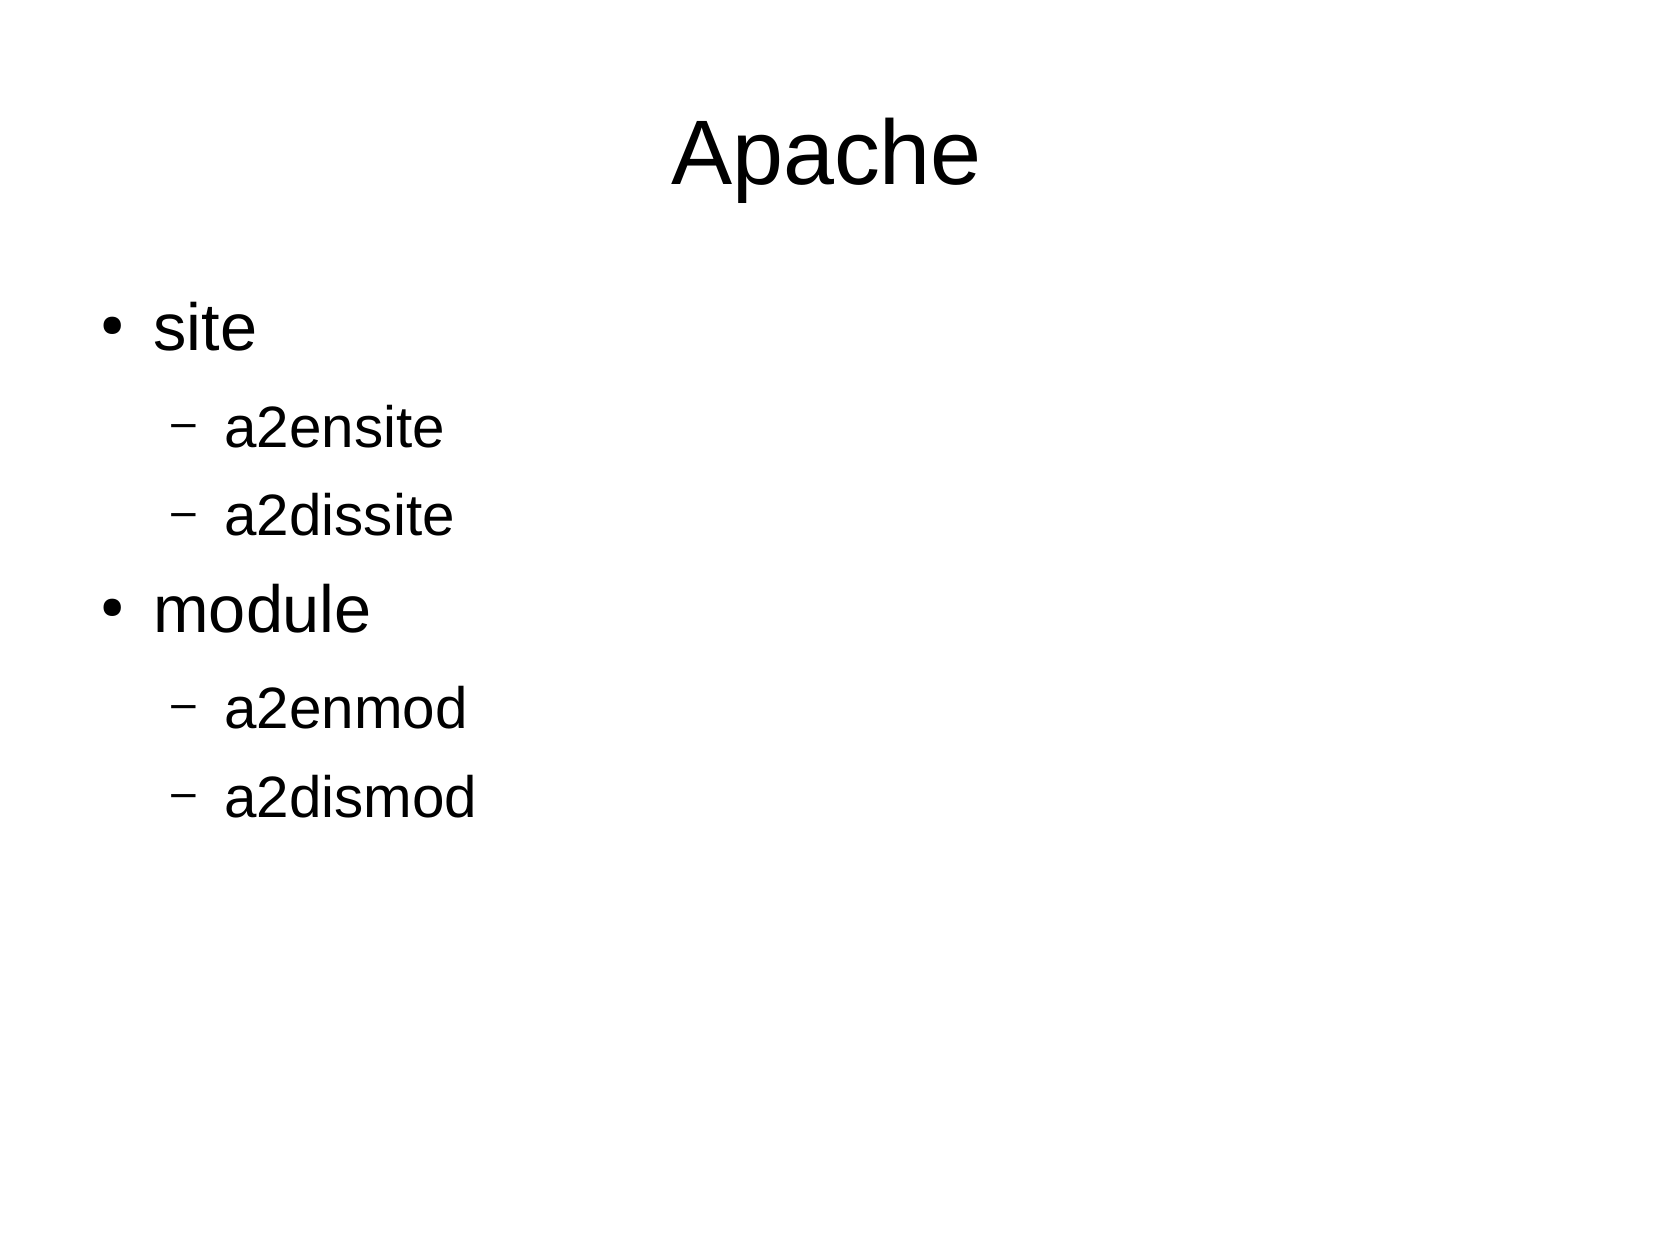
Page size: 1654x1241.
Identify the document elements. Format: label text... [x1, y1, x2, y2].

title Apache [82, 49, 1571, 257]
list site a2ensite a2dissite module a2enmod a2dismod [82, 290, 1571, 1010]
